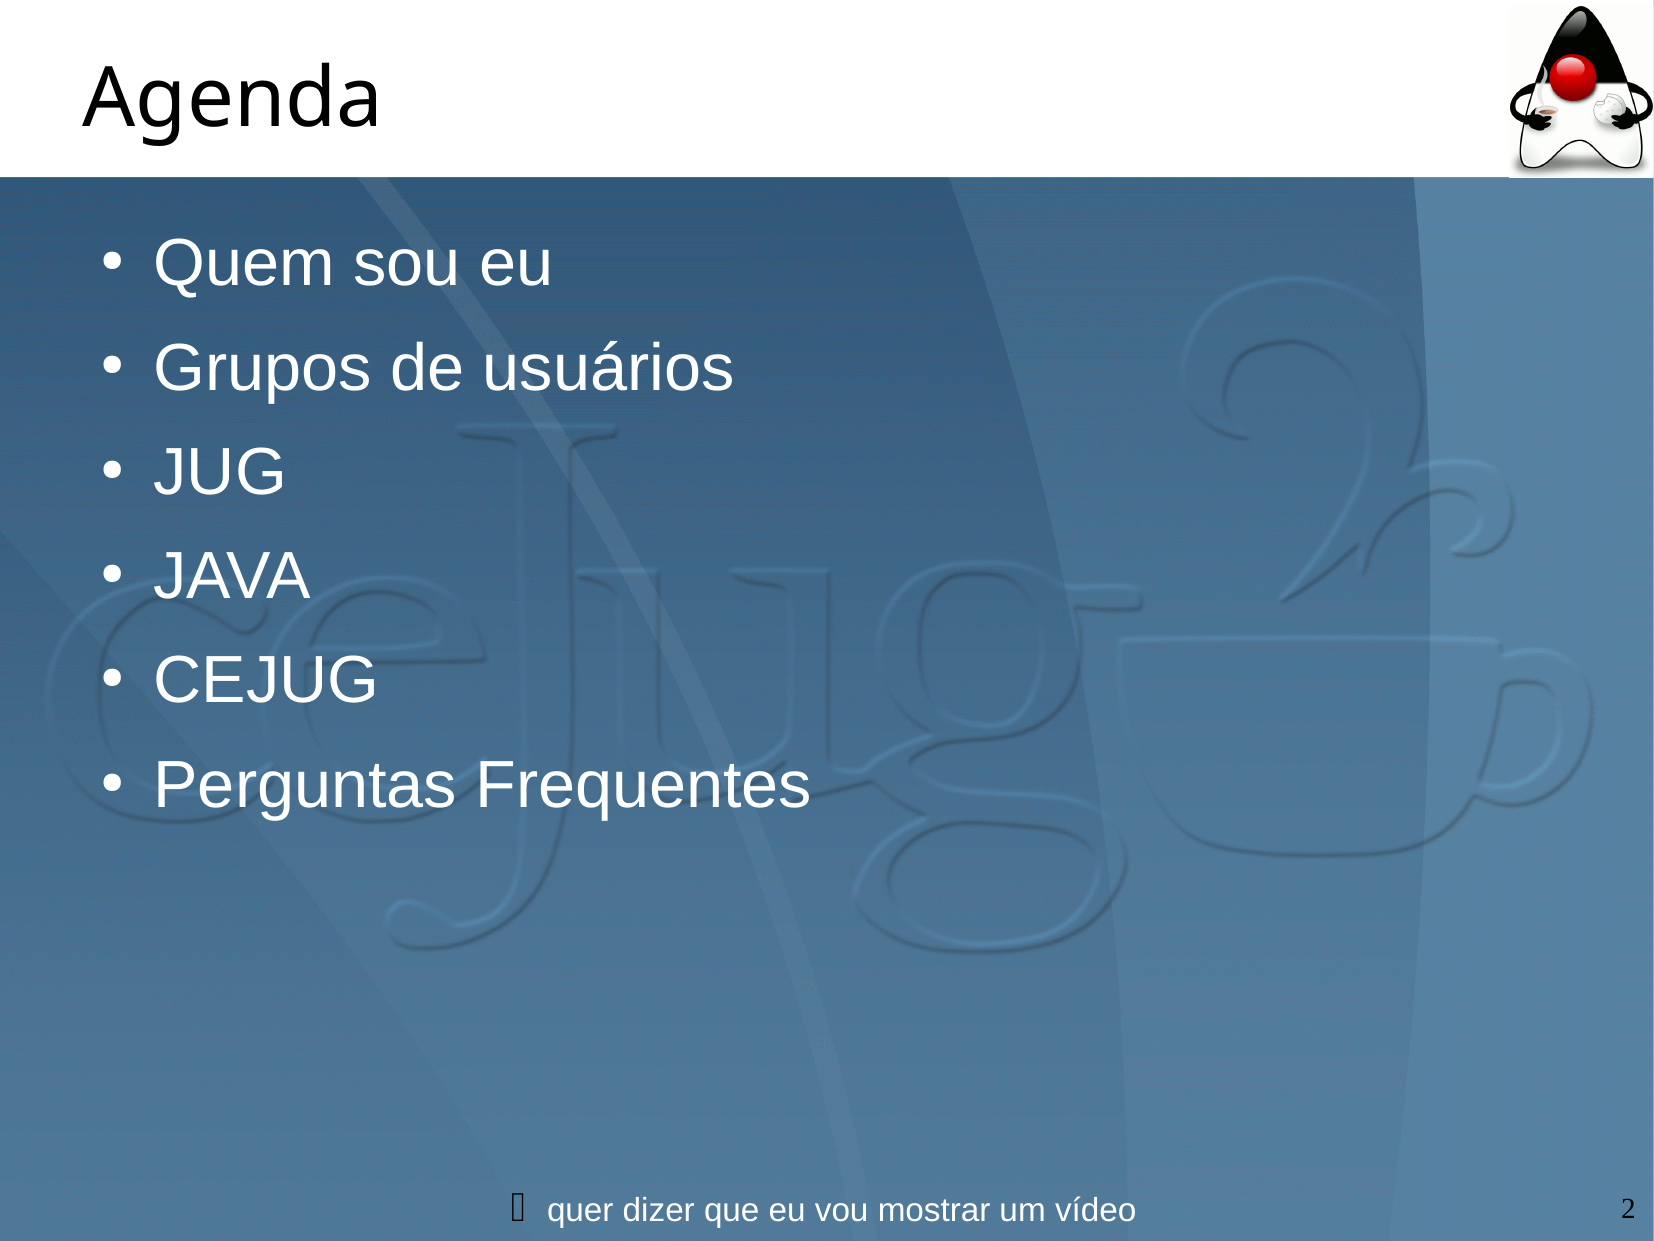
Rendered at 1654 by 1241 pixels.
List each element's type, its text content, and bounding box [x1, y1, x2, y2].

text_box  quer dizer que eu vou mostrar um vídeo [496, 1183, 1179, 1241]
list Quem sou eu Grupos de usuários JUG JAVA CEJUG Perguntas Frequentes [82, 225, 1571, 1137]
picture [0, 5, 1654, 1241]
title Agenda [82, 0, 1571, 191]
